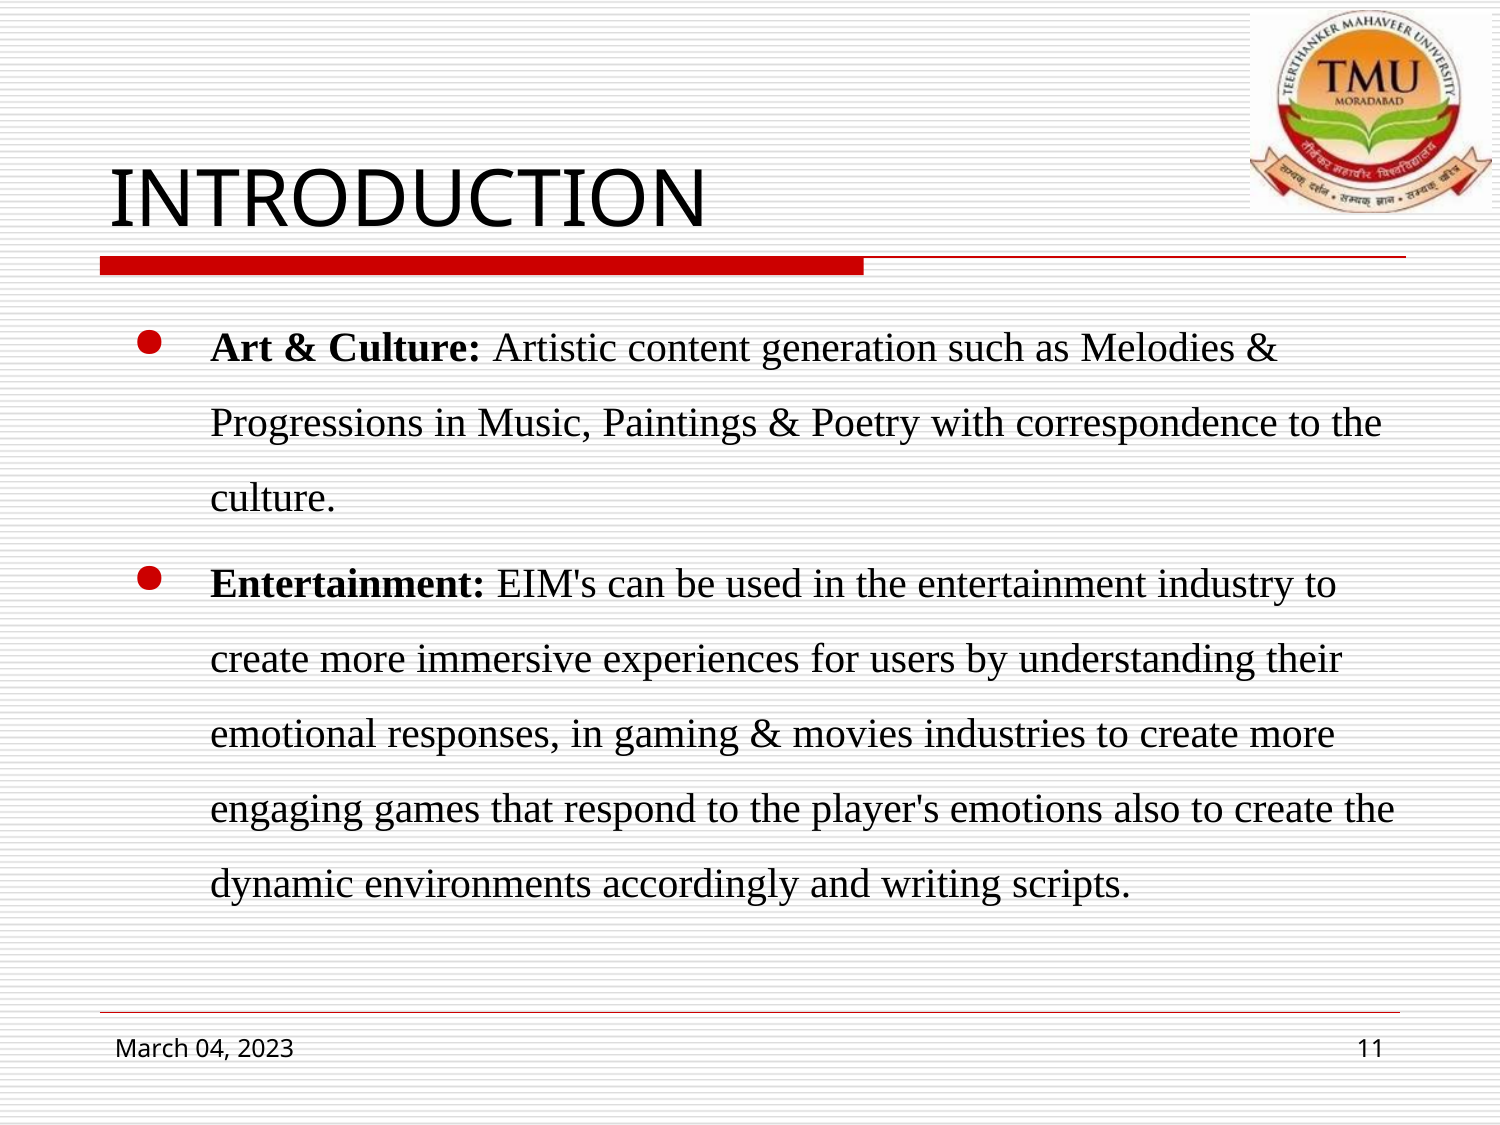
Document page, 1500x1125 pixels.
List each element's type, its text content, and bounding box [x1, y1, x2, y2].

list Art & Culture: Artistic content generation such as Melodies & Progressions in Music, Paintings & Poetry with correspondence to the culture. Entertainment: EIM's can be used in the entertainment industry to create more immersive experiences for users by understanding their emotional responses, in gaming & movies industries to create more engaging games that respond to the player's emotions also to create the dynamic environments accordingly and writing scripts. [117, 287, 1426, 1038]
title INTRODUCTION [94, 50, 1407, 250]
text_box <number> [1074, 1024, 1401, 1103]
picture [0, 0, 1500, 1125]
text_box March 04, 2023 [99, 1024, 426, 1103]
